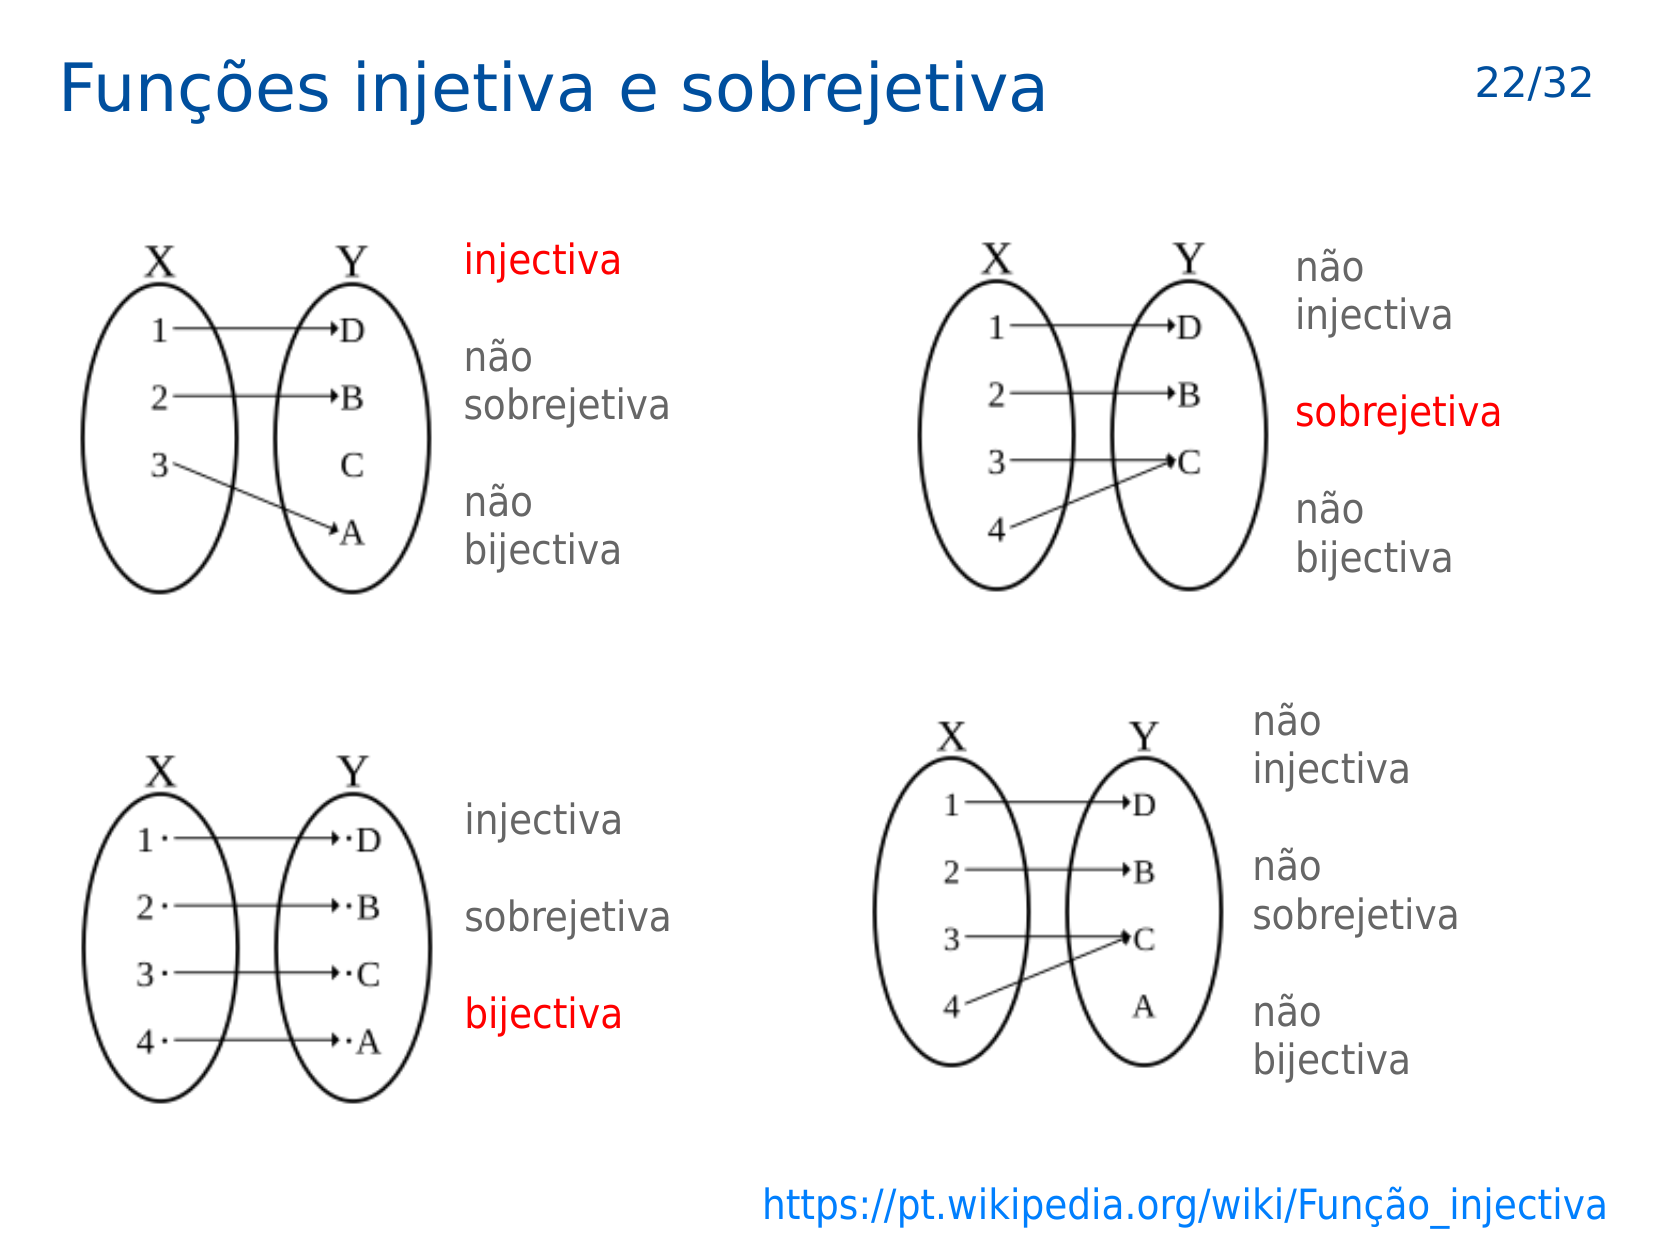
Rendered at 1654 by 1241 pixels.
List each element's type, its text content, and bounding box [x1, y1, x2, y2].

text_box injectiva não sobrejetiva não bijectiva [448, 228, 744, 612]
text_box não injectiva não sobrejetiva não bijectiva [1237, 689, 1533, 1092]
picture [901, 224, 1286, 609]
text_box https://pt.wikipedia.org/wiki/Função_injectiva [176, 1173, 1624, 1241]
title Funções injetiva e sobrejetiva [59, 29, 1625, 148]
text_box injectiva sobrejetiva bijectiva [449, 788, 745, 1121]
picture [65, 737, 450, 1121]
text_box não injectiva sobrejetiva não bijectiva [1280, 235, 1576, 601]
picture [856, 701, 1237, 1085]
picture [64, 227, 449, 612]
